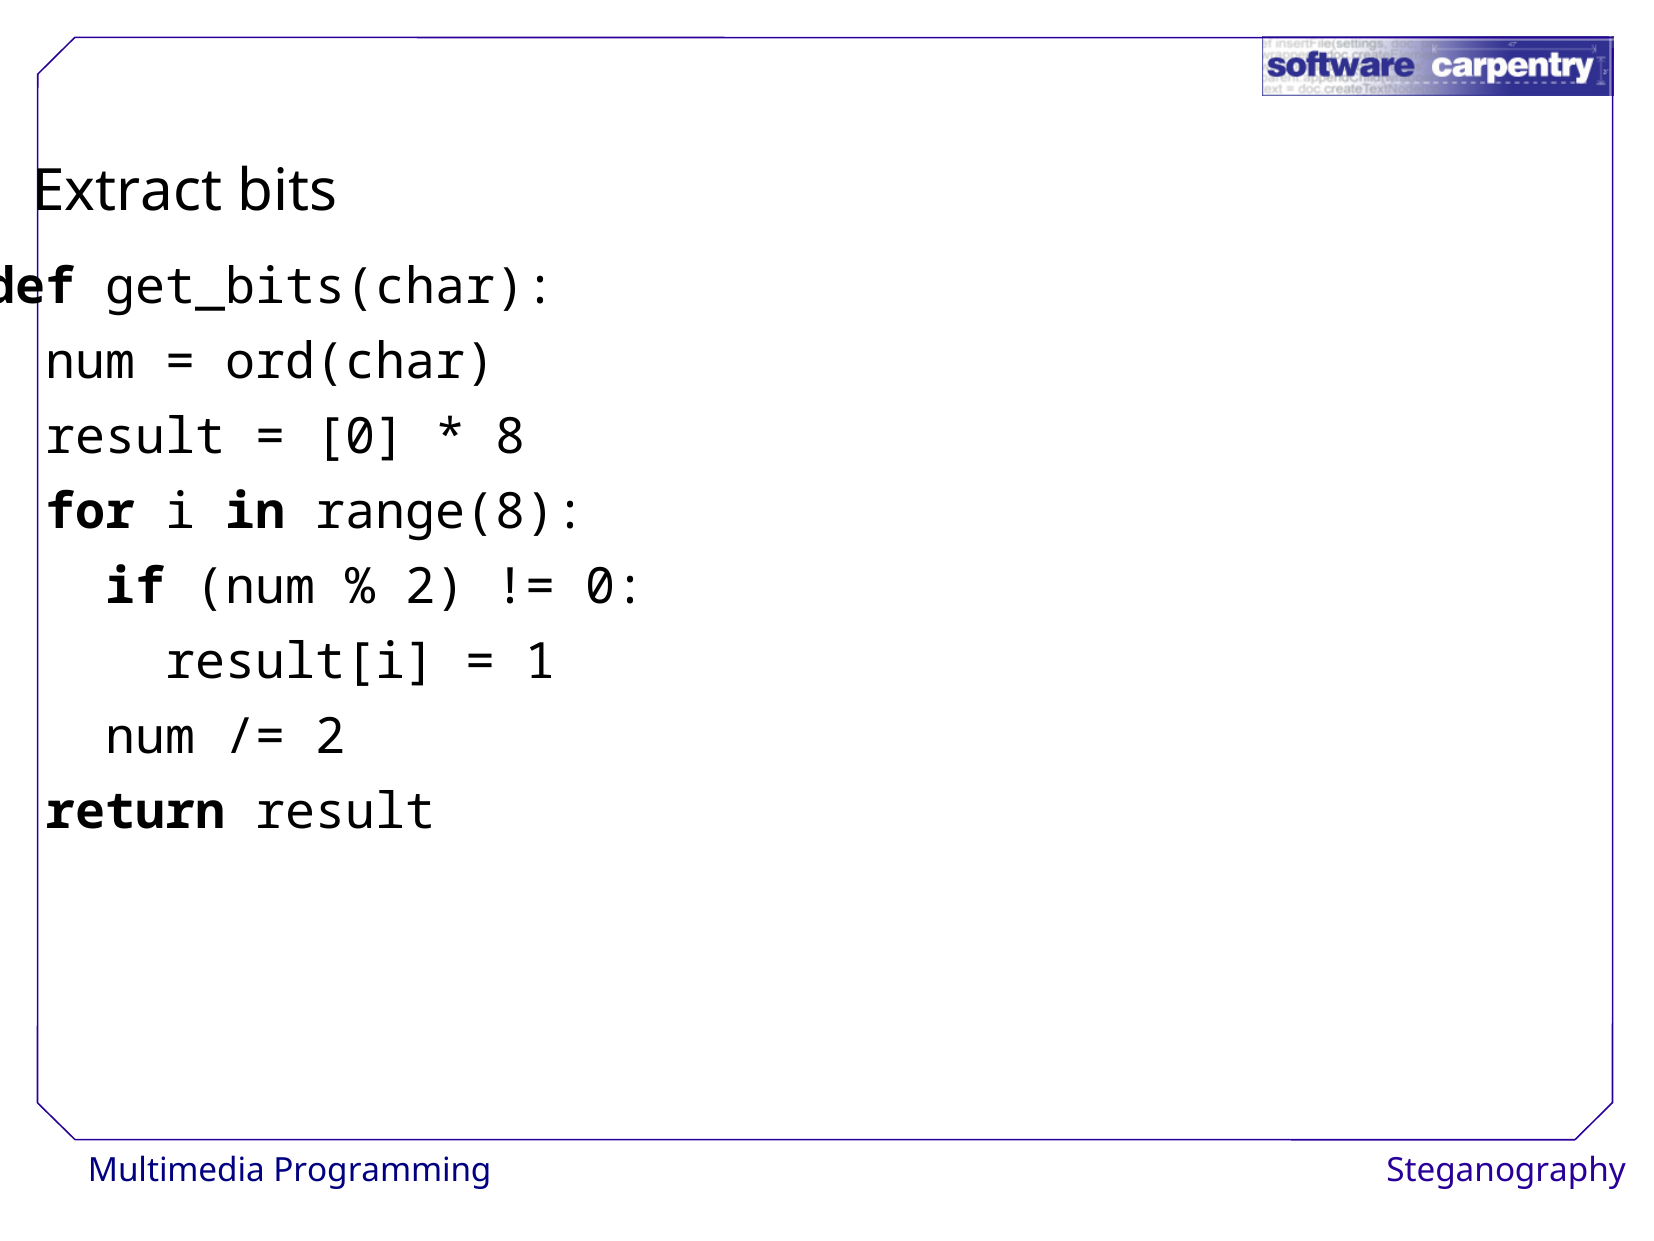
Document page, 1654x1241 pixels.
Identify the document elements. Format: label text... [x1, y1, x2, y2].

text_box Extract bits [17, 109, 503, 230]
picture [1262, 36, 1614, 96]
text_box def get_bits(char): num = ord(char) result = [0] * 8 for i in range(8): if (num % 2) != 0: result[i] = 1 num /= 2 return result [0, 230, 811, 847]
